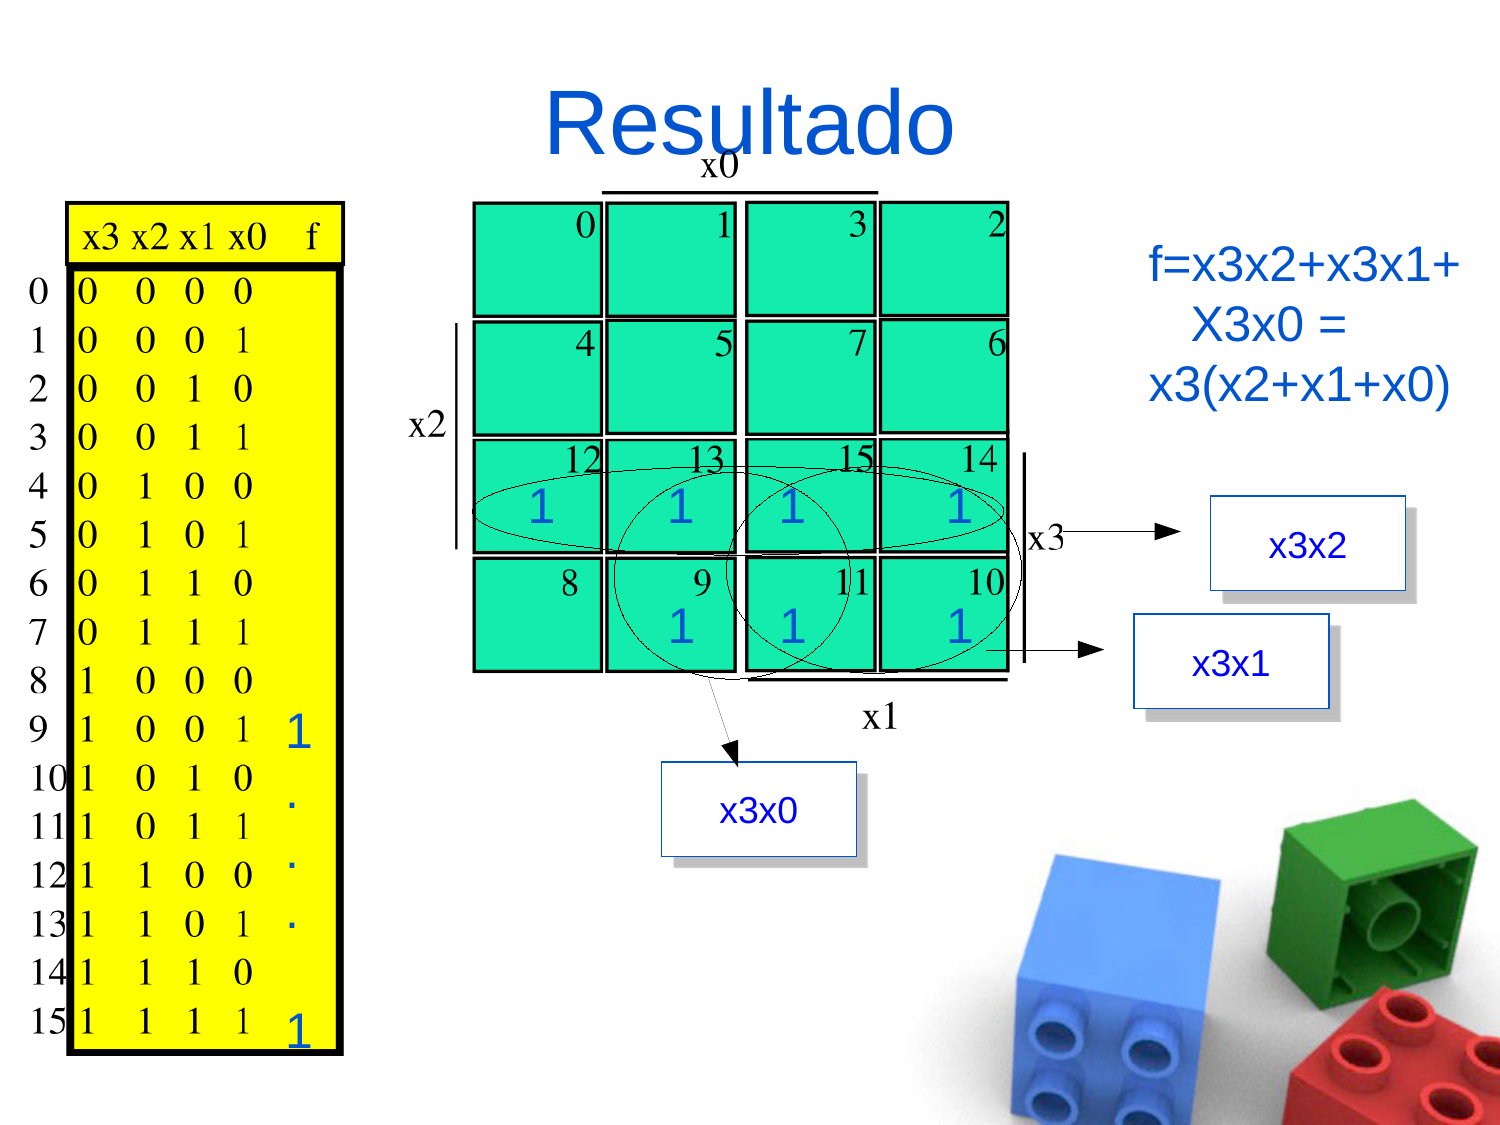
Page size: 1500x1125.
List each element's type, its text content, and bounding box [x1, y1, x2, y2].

text_box x3x1 [1133, 614, 1329, 709]
text_box 1 . . . 1 [270, 690, 328, 1066]
text_box x3x0 [661, 761, 857, 857]
text_box f=x3x2+x3x1+ X3x0 = x3(x2+x1+x0) [1133, 224, 1477, 420]
text_box 1 1 1 1 1 1 1 [512, 466, 990, 662]
picture [29, 150, 1500, 1125]
text_box x3x2 [1210, 496, 1406, 591]
title Resultado [112, 4, 1388, 241]
